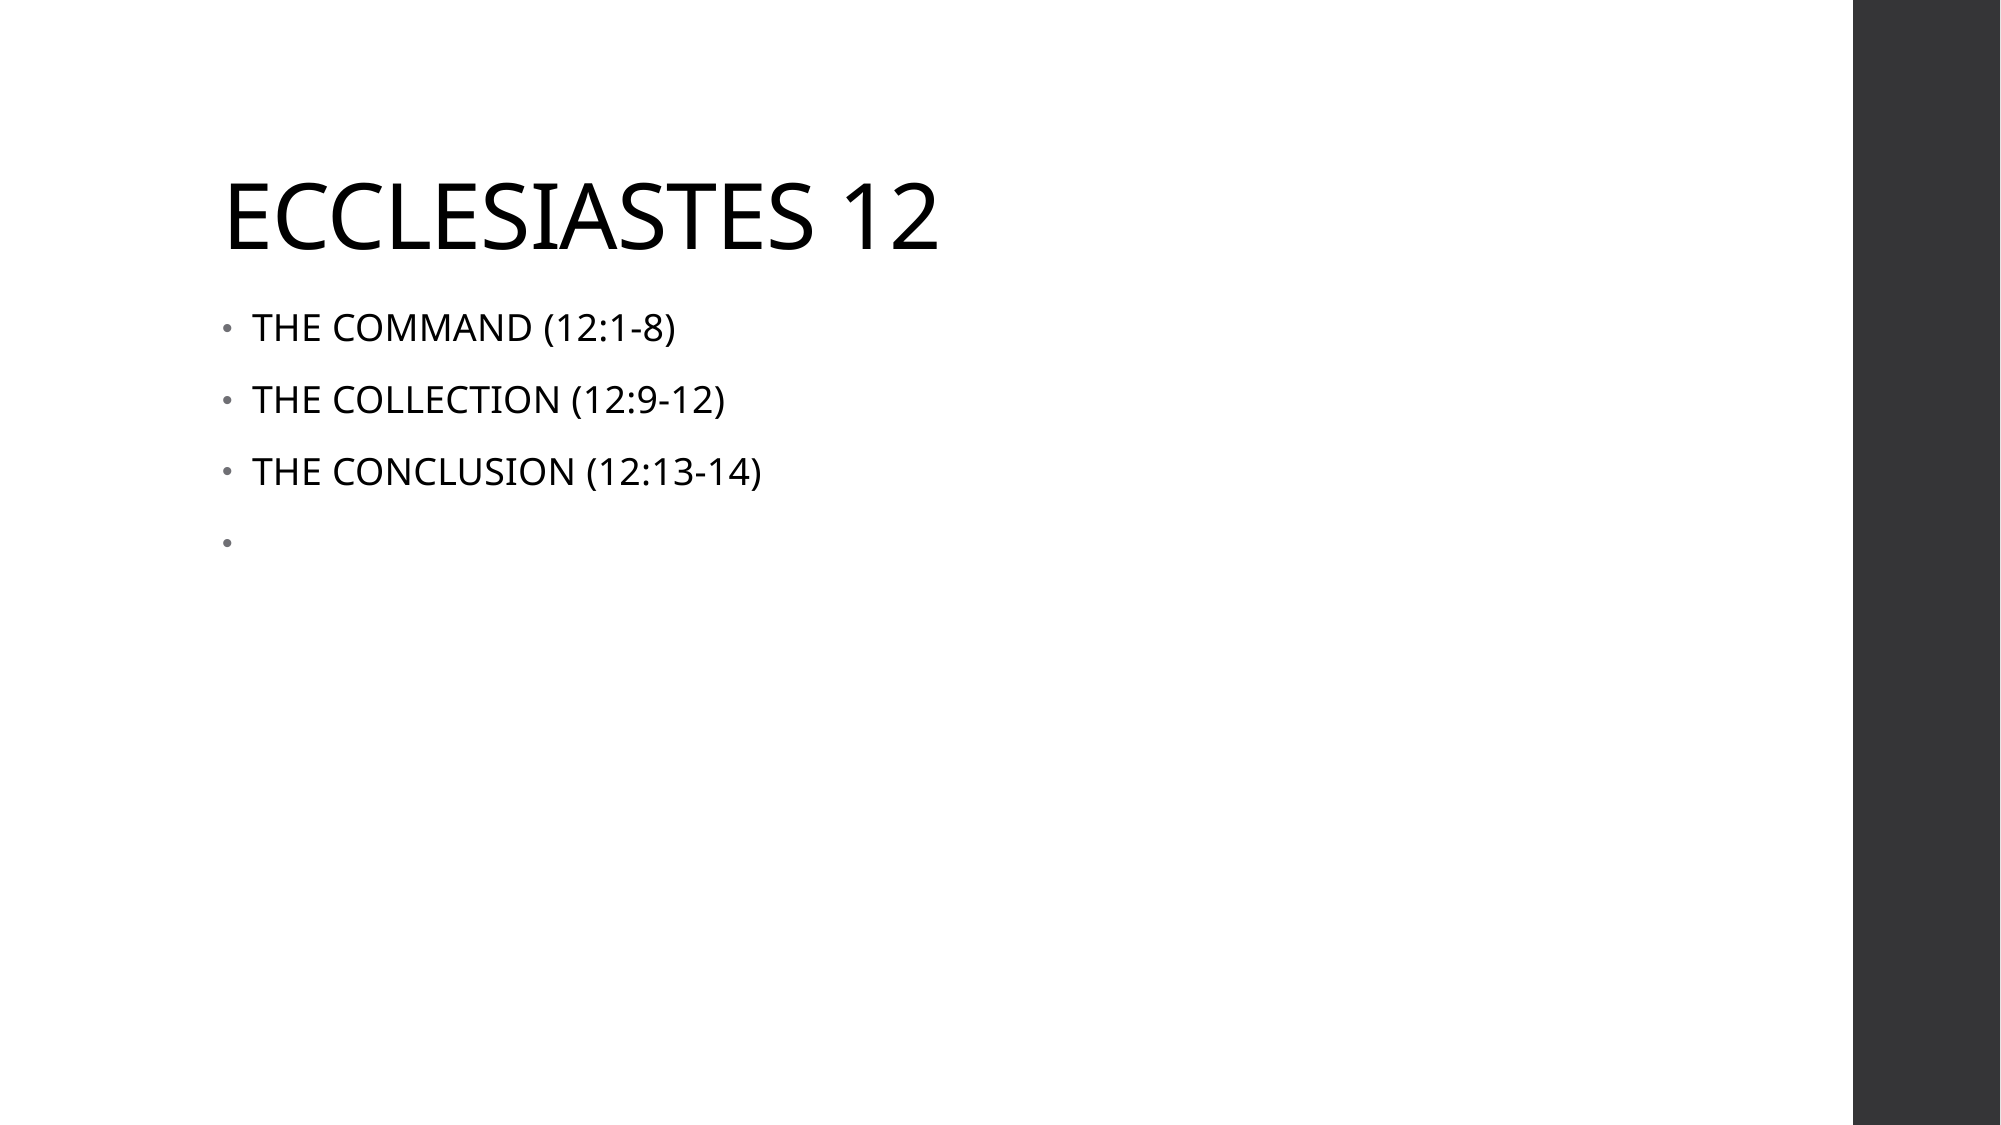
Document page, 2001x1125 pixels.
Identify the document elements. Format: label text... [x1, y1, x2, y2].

title ECCLESIASTES 12 [206, 60, 1797, 278]
list THE COMMAND (12:1-8) THE COLLECTION (12:9-12) THE CONCLUSION (12:13-14) [206, 299, 1617, 1014]
